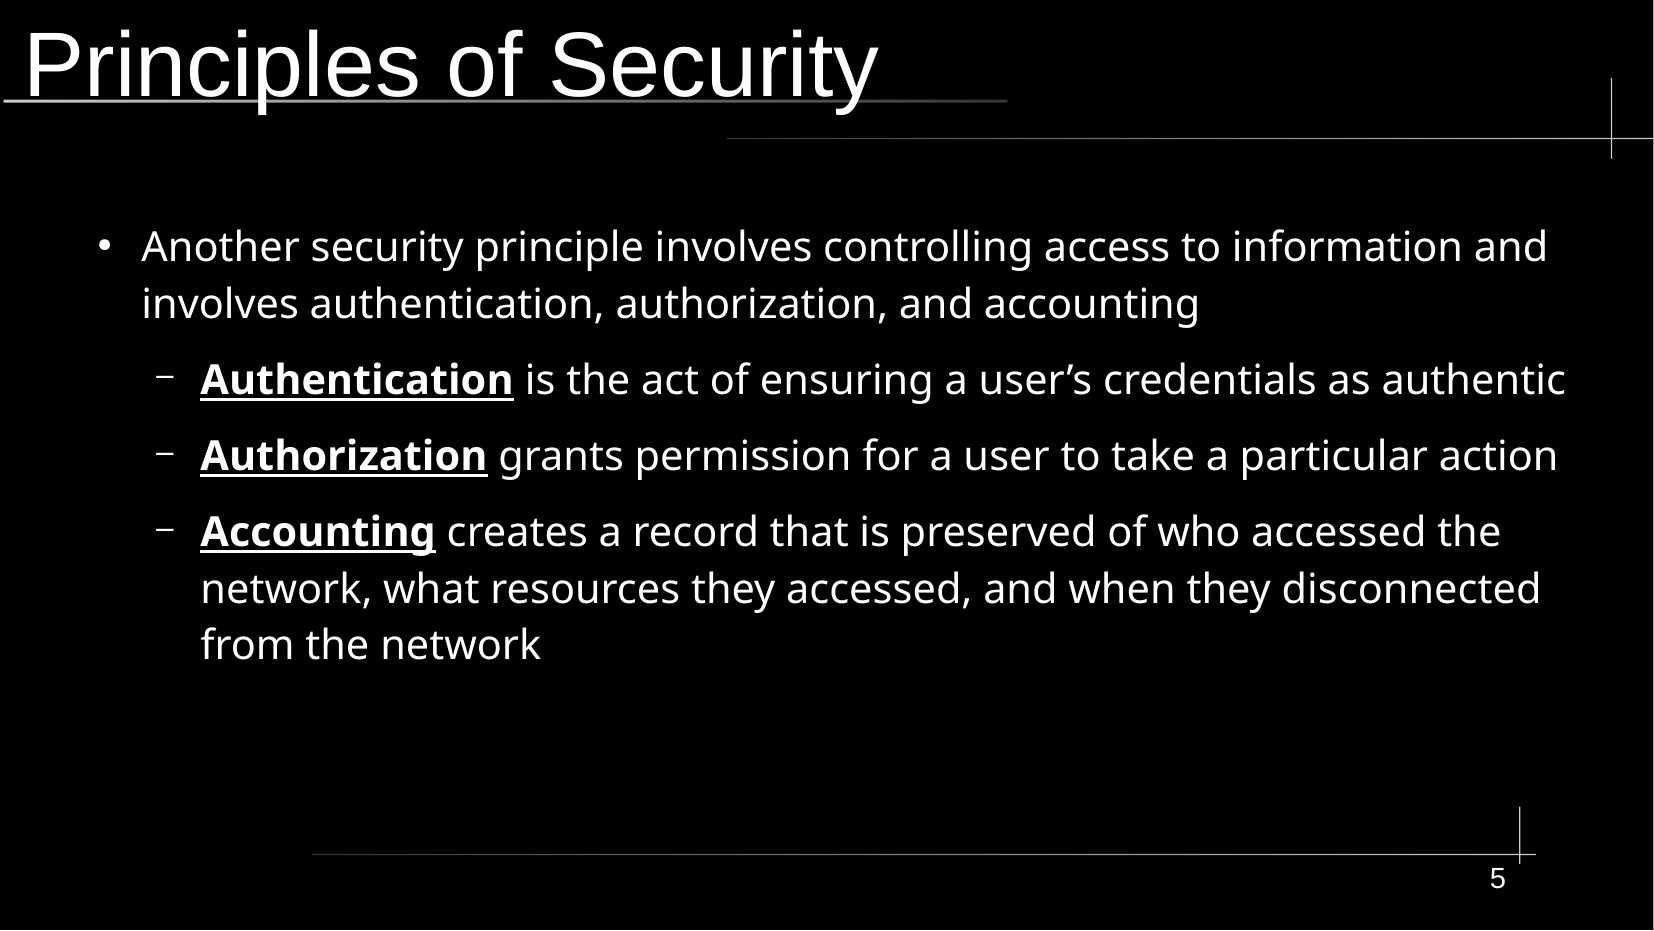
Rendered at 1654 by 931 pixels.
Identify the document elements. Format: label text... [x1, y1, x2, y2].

list Another security principle involves controlling access to information and involves authentication, authorization, and accounting Authentication is the act of ensuring a user’s credentials as authentic Authorization grants permission for a user to take a particular action Accounting creates a record that is preserved of who accessed the network, what resources they accessed, and when they disconnected from the network [82, 217, 1571, 758]
title Principles of Security [23, 11, 1589, 119]
